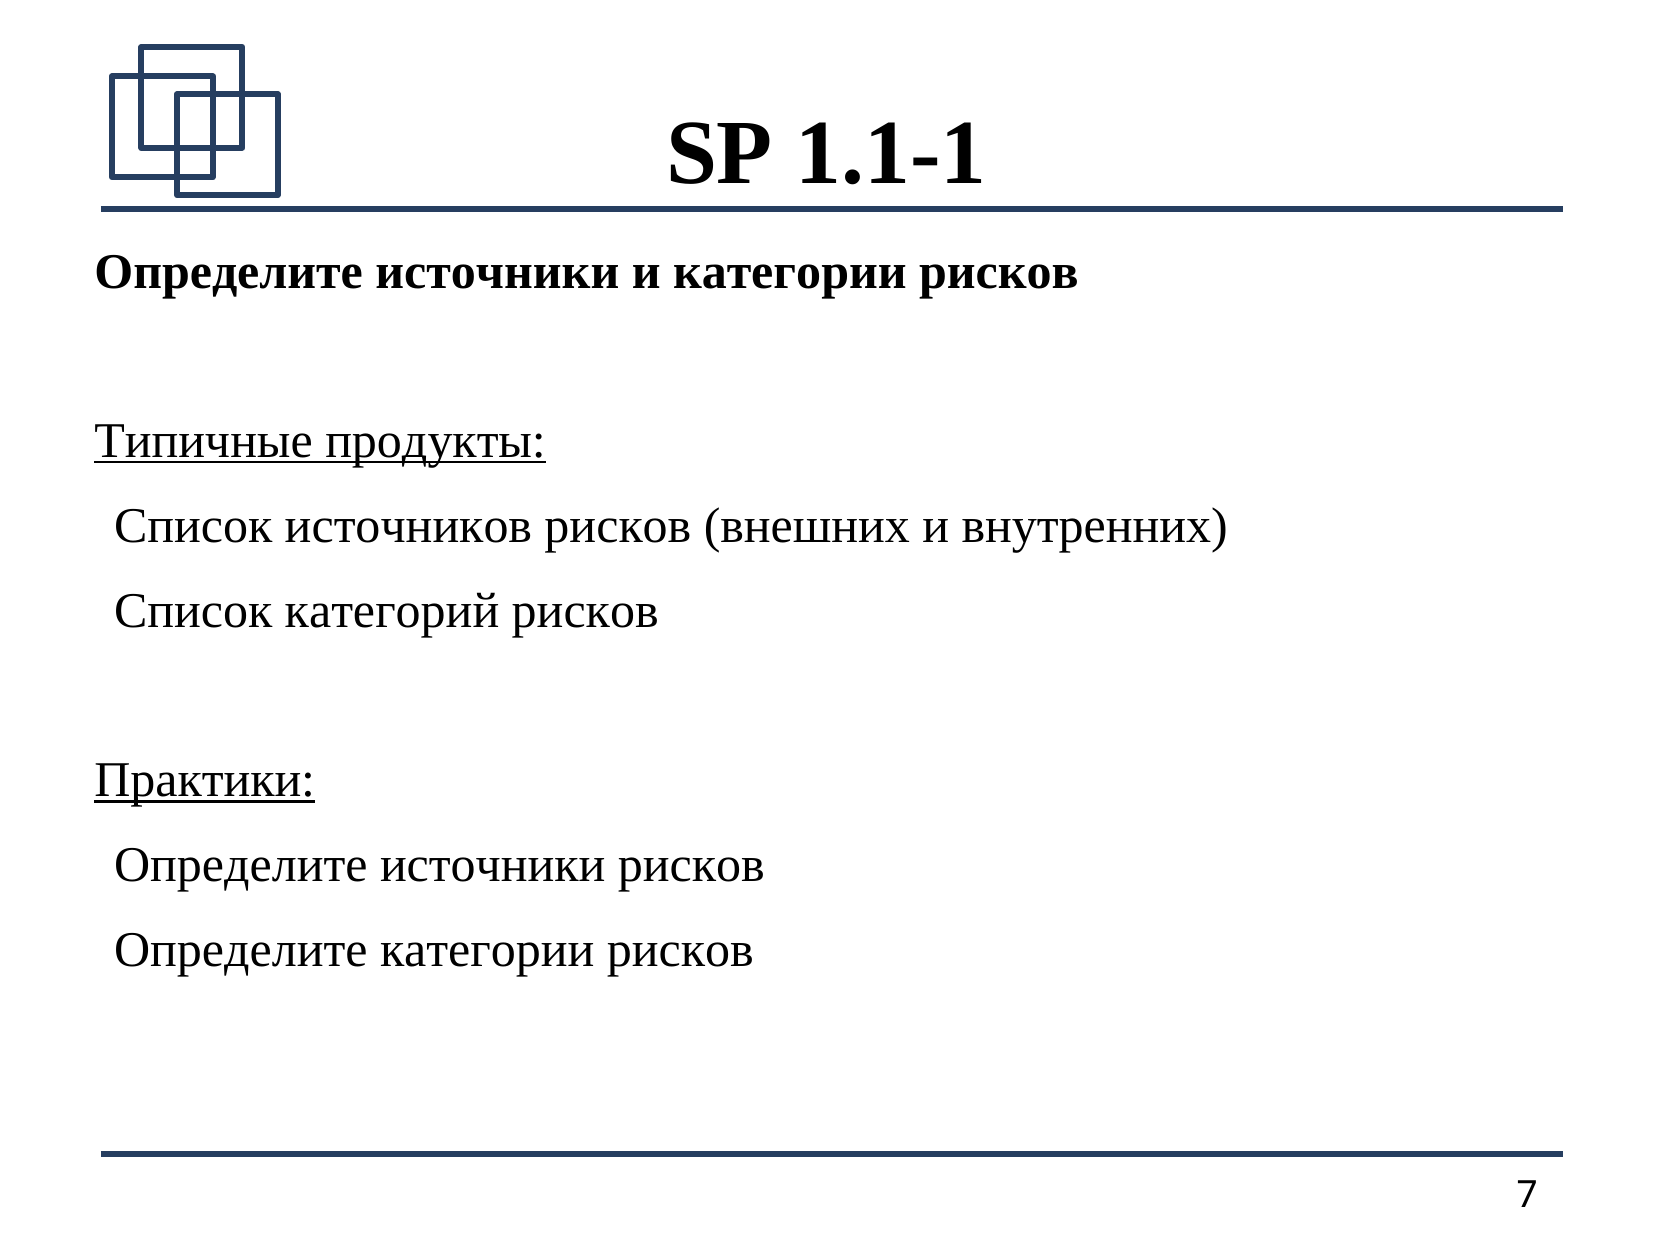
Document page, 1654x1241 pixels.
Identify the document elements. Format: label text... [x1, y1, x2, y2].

list Определите источники и категории рисков Типичные продукты: Список источников рисков (внешних и внутренних) Список категорий рисков Практики: Определите источники рисков Определите категории рисков [76, 243, 1565, 1063]
title SP 1.1-1 [82, 49, 1571, 257]
